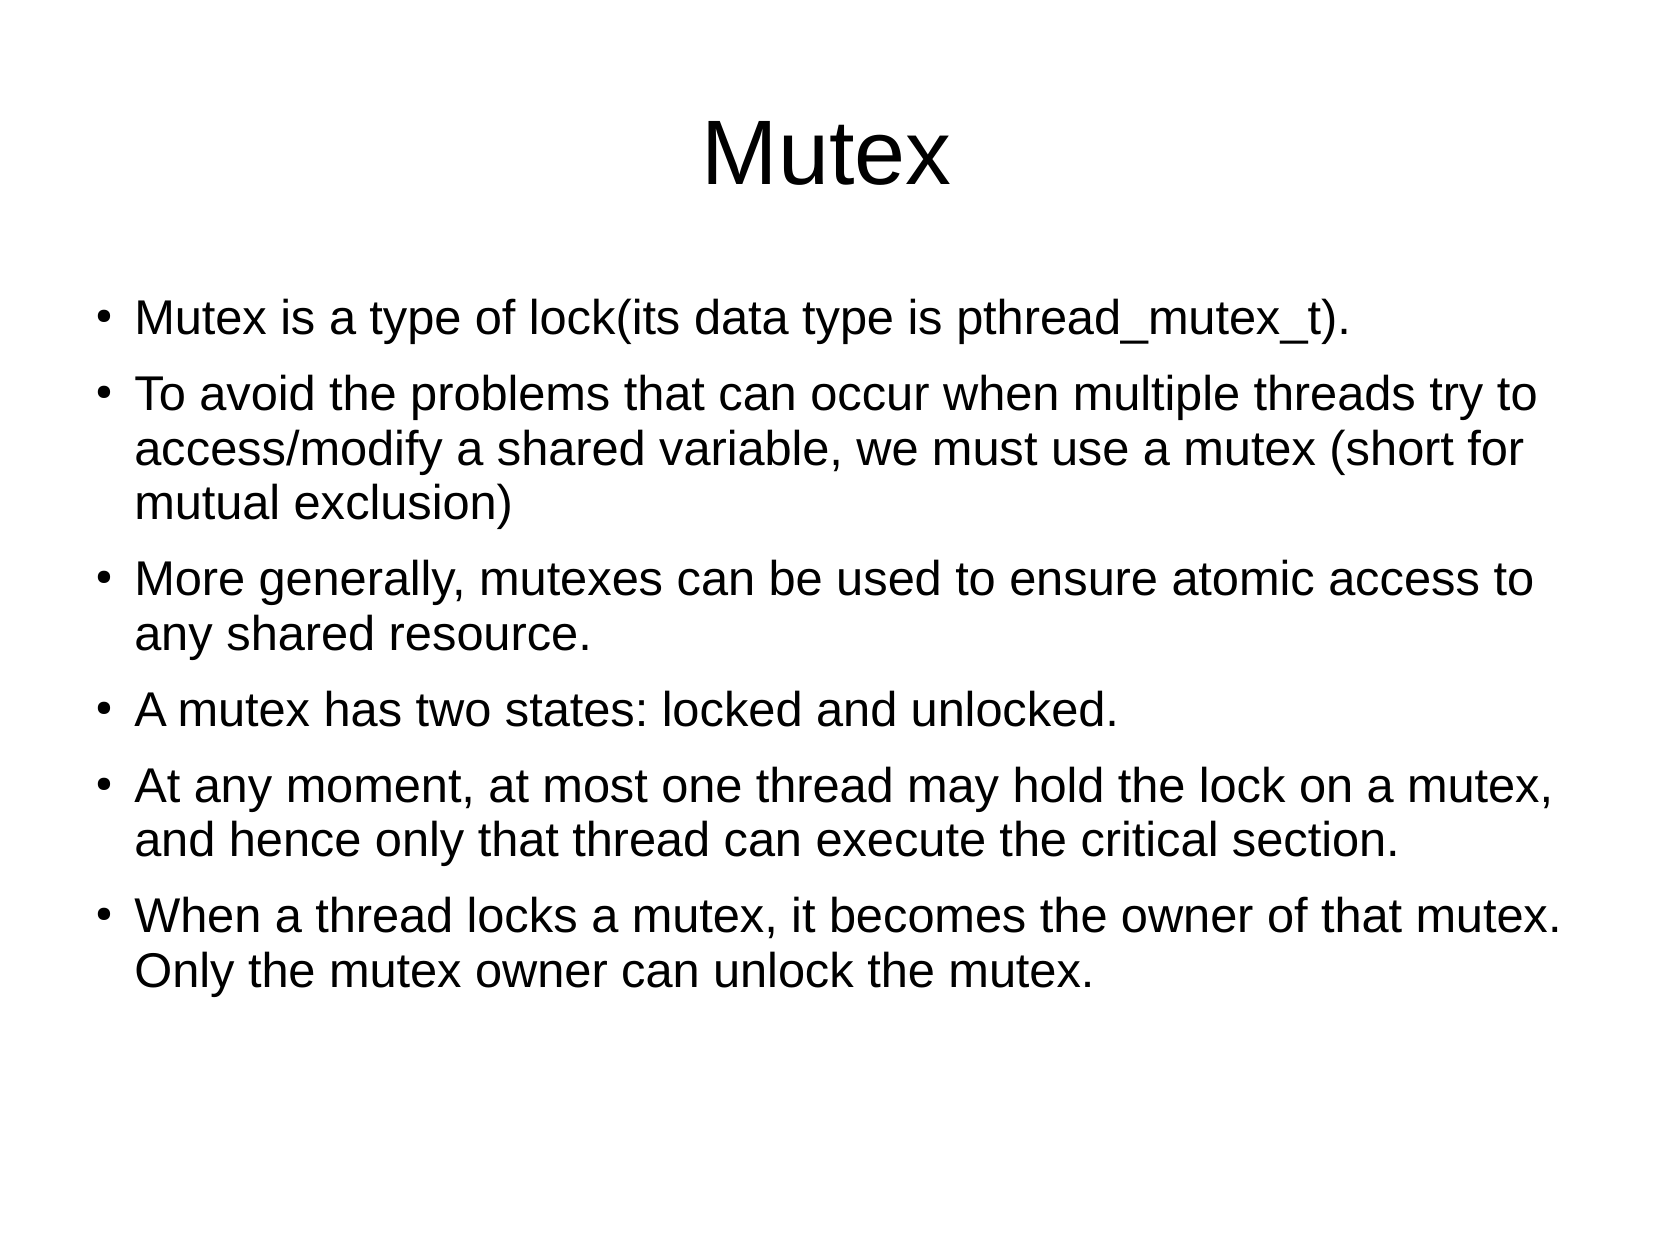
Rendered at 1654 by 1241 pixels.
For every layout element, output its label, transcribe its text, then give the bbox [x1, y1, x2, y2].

list Mutex is a type of lock(its data type is pthread_mutex_t). To avoid the problems that can occur when multiple threads try to access/modify a shared variable, we must use a mutex (short for mutual exclusion) More generally, mutexes can be used to ensure atomic access to any shared resource. A mutex has two states: locked and unlocked. At any moment, at most one thread may hold the lock on a mutex, and hence only that thread can execute the critical section. When a thread locks a mutex, it becomes the owner of that mutex. Only the mutex owner can unlock the mutex. [82, 290, 1571, 1010]
title Mutex [82, 49, 1571, 257]
